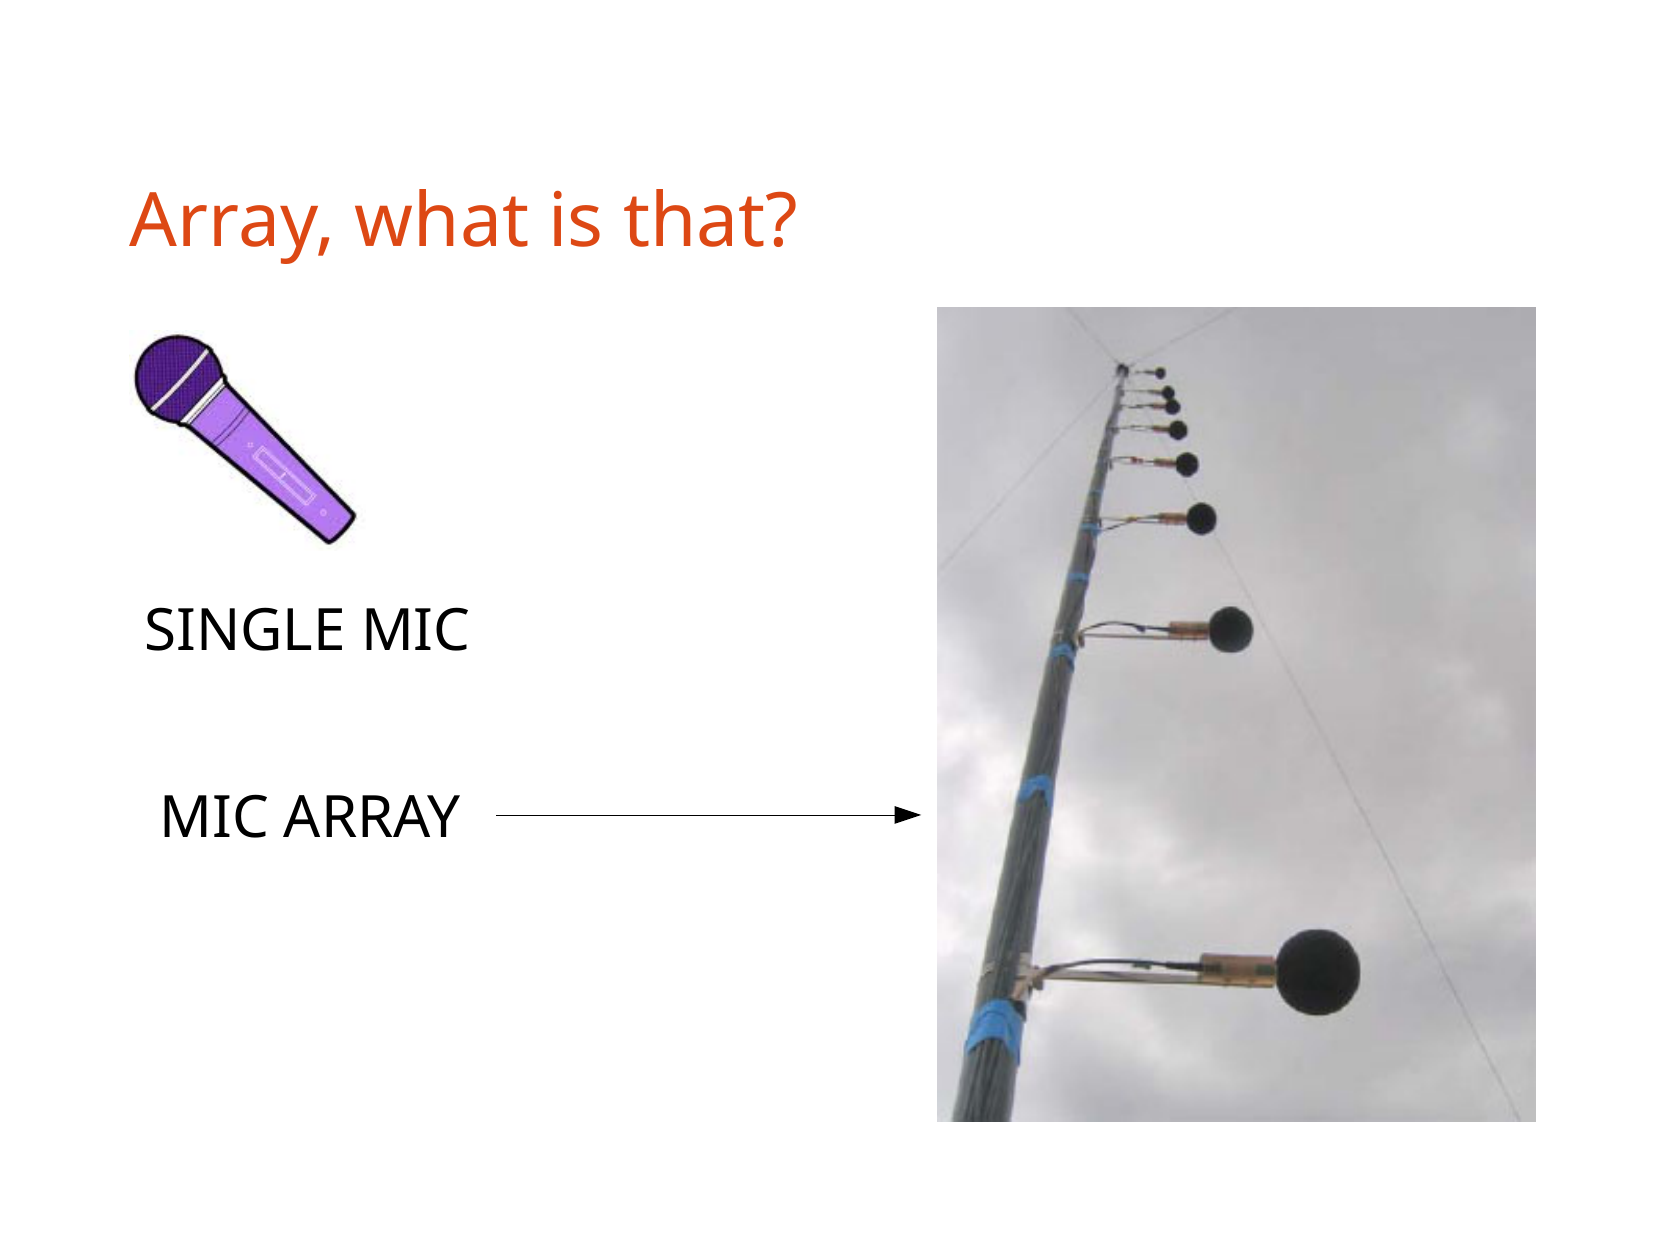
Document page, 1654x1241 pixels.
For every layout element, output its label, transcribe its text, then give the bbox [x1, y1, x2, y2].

text_box MIC ARRAY [144, 767, 473, 849]
text_box SINGLE MIC [129, 580, 468, 662]
picture [129, 330, 366, 551]
picture [937, 307, 1536, 1122]
title Array, what is that? [129, 153, 1518, 281]
